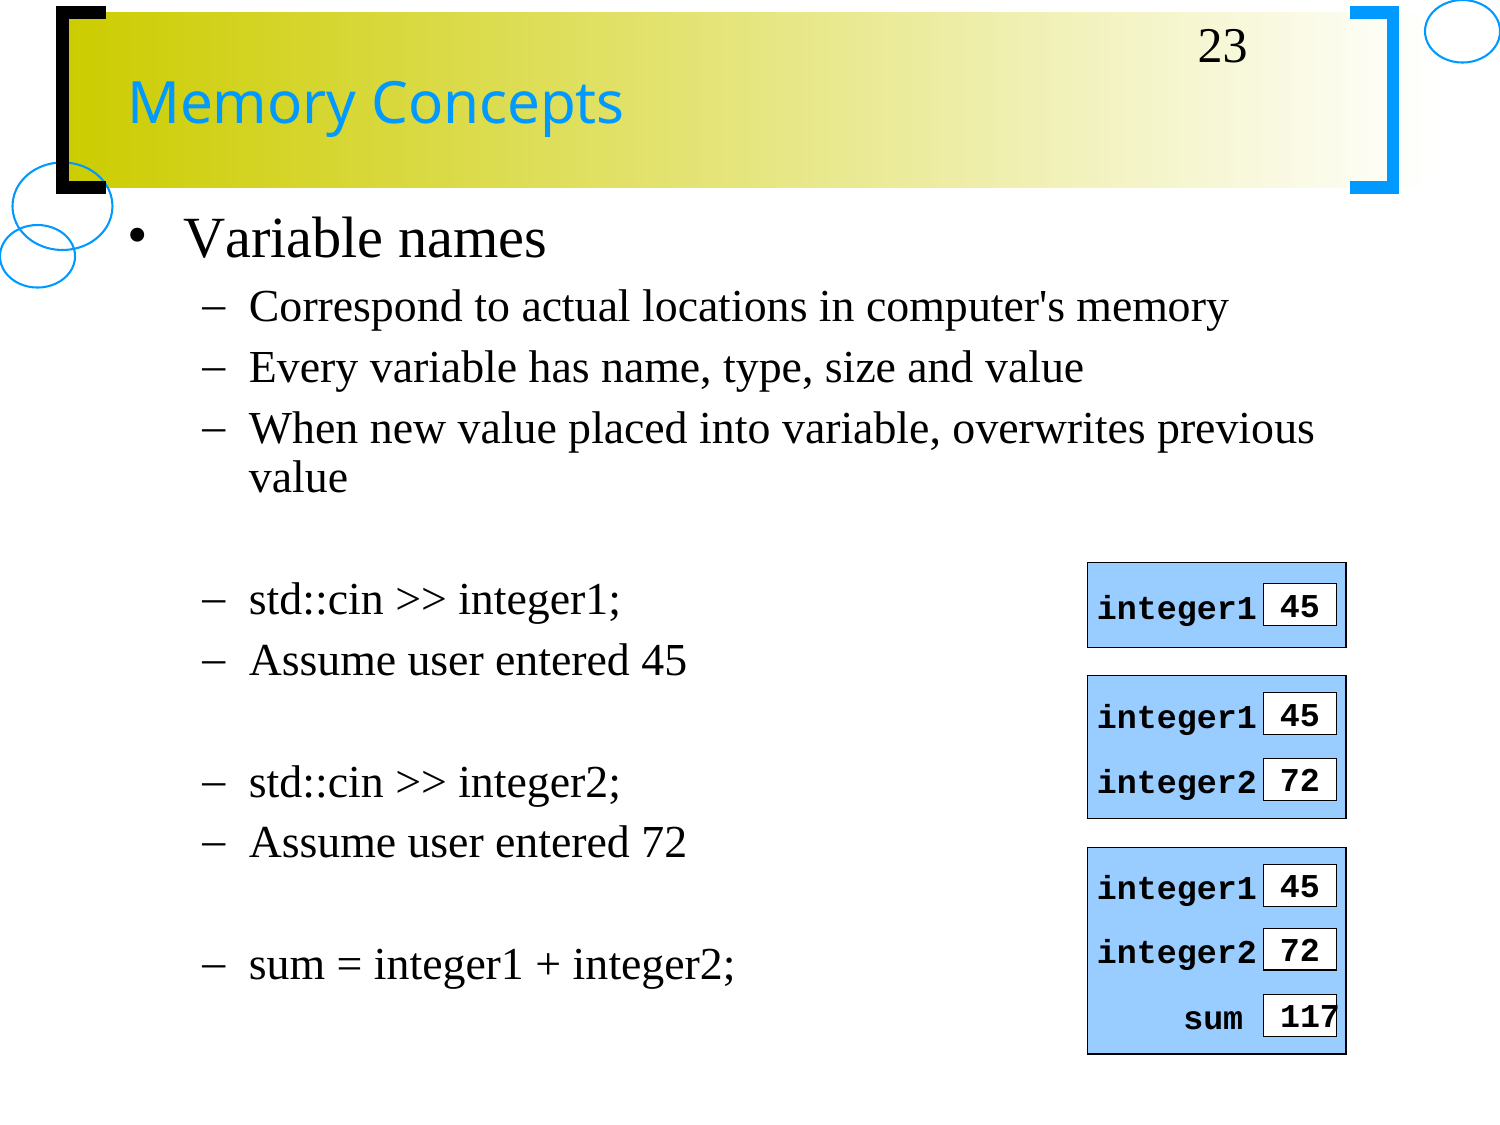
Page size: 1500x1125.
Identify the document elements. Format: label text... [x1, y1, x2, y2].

text_box [1087, 562, 1346, 648]
text_box 72 [1279, 928, 1320, 969]
list Variable names Correspond to actual locations in computer's memory Every variable has name, type, size and value When new value placed into variable, overwrites previous value std::cin >> integer1; Assume user entered 45 std::cin >> integer2; Assume user entered 72 sum = integer1 + integer2; [112, 199, 1388, 1063]
text_box 45 [1279, 864, 1320, 905]
text_box [1087, 847, 1346, 1055]
text_box integer1 [1096, 866, 1257, 907]
text_box integer2 [1096, 760, 1257, 801]
text_box integer1 [1096, 695, 1257, 736]
text_box 45 [1279, 583, 1320, 624]
title Memory Concepts [112, 12, 1388, 188]
text_box sum [1180, 996, 1244, 1037]
text_box integer2 [1096, 930, 1257, 971]
text_box 45 [1279, 692, 1320, 733]
text_box [1087, 675, 1346, 819]
text_box integer1 [1096, 586, 1257, 627]
text_box 72 [1279, 758, 1320, 799]
text_box 117 [1280, 994, 1341, 1035]
